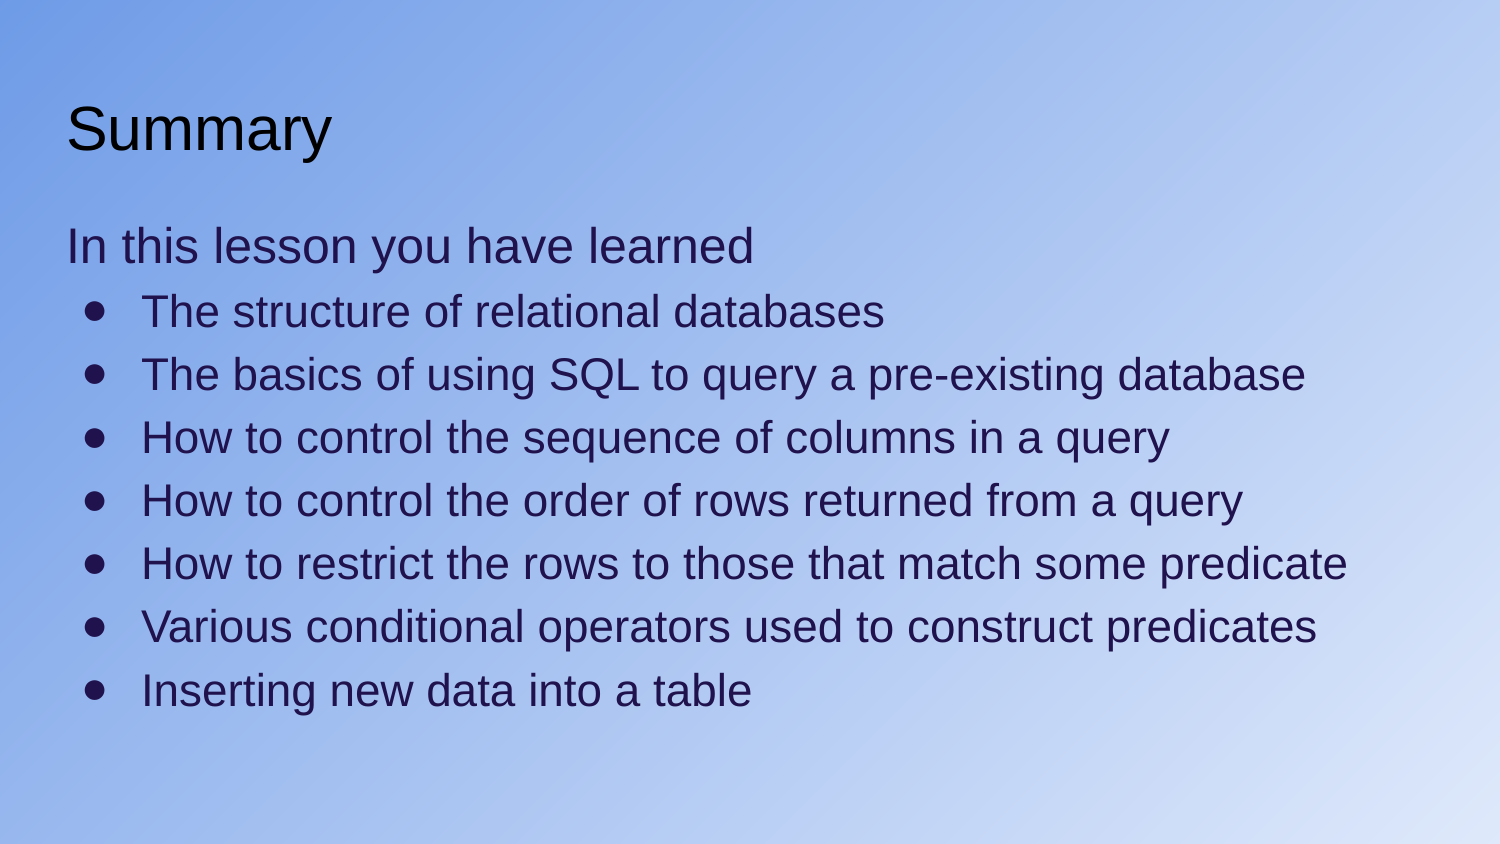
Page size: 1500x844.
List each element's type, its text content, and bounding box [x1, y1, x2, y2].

title Summary [51, 72, 1449, 167]
list In this lesson you have learned The structure of relational databases The basics of using SQL to query a pre-existing database How to control the sequence of columns in a query How to control the order of rows returned from a query How to restrict the rows to those that match some predicate Various conditional operators used to construct predicates Inserting new data into a table [51, 189, 1449, 750]
